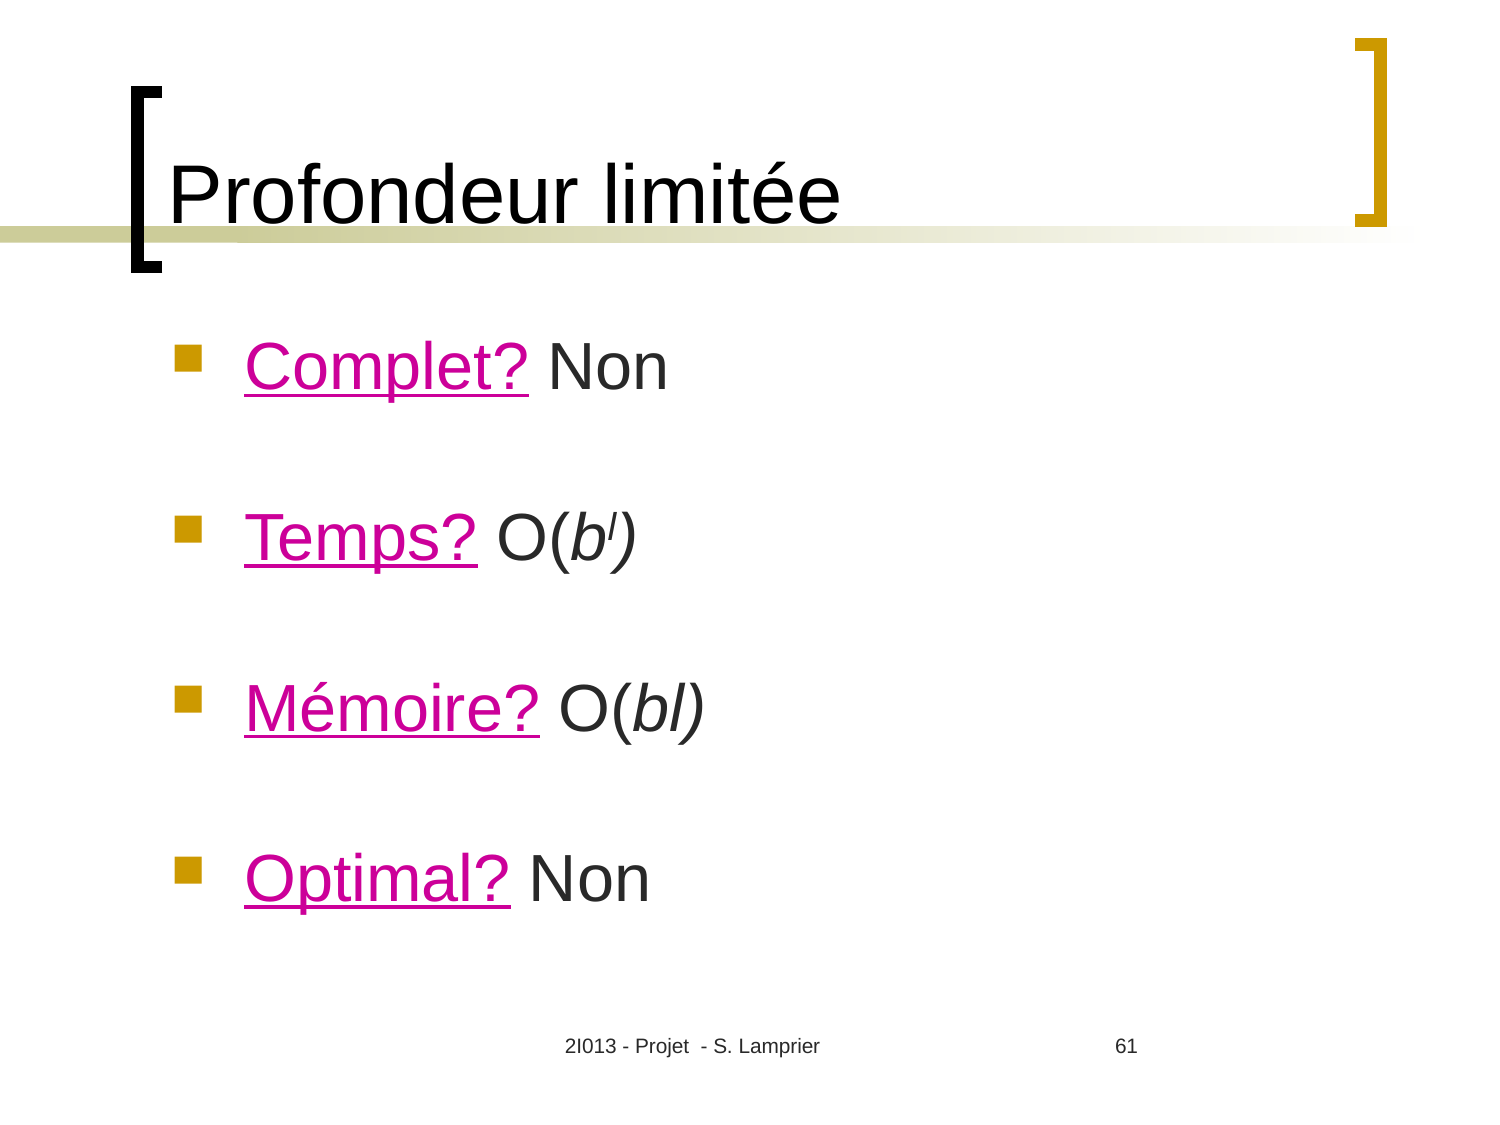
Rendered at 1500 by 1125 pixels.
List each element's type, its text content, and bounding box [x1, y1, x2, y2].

footer 2I013 - Projet - S. Lamprier [549, 1025, 1025, 1100]
list Complet? Non Temps? O(bl) Mémoire? O(bl) Optimal? Non [155, 324, 1413, 1000]
title Profondeur limitée [152, 15, 1328, 248]
slide_number <numéro> [1100, 1025, 1413, 1100]
